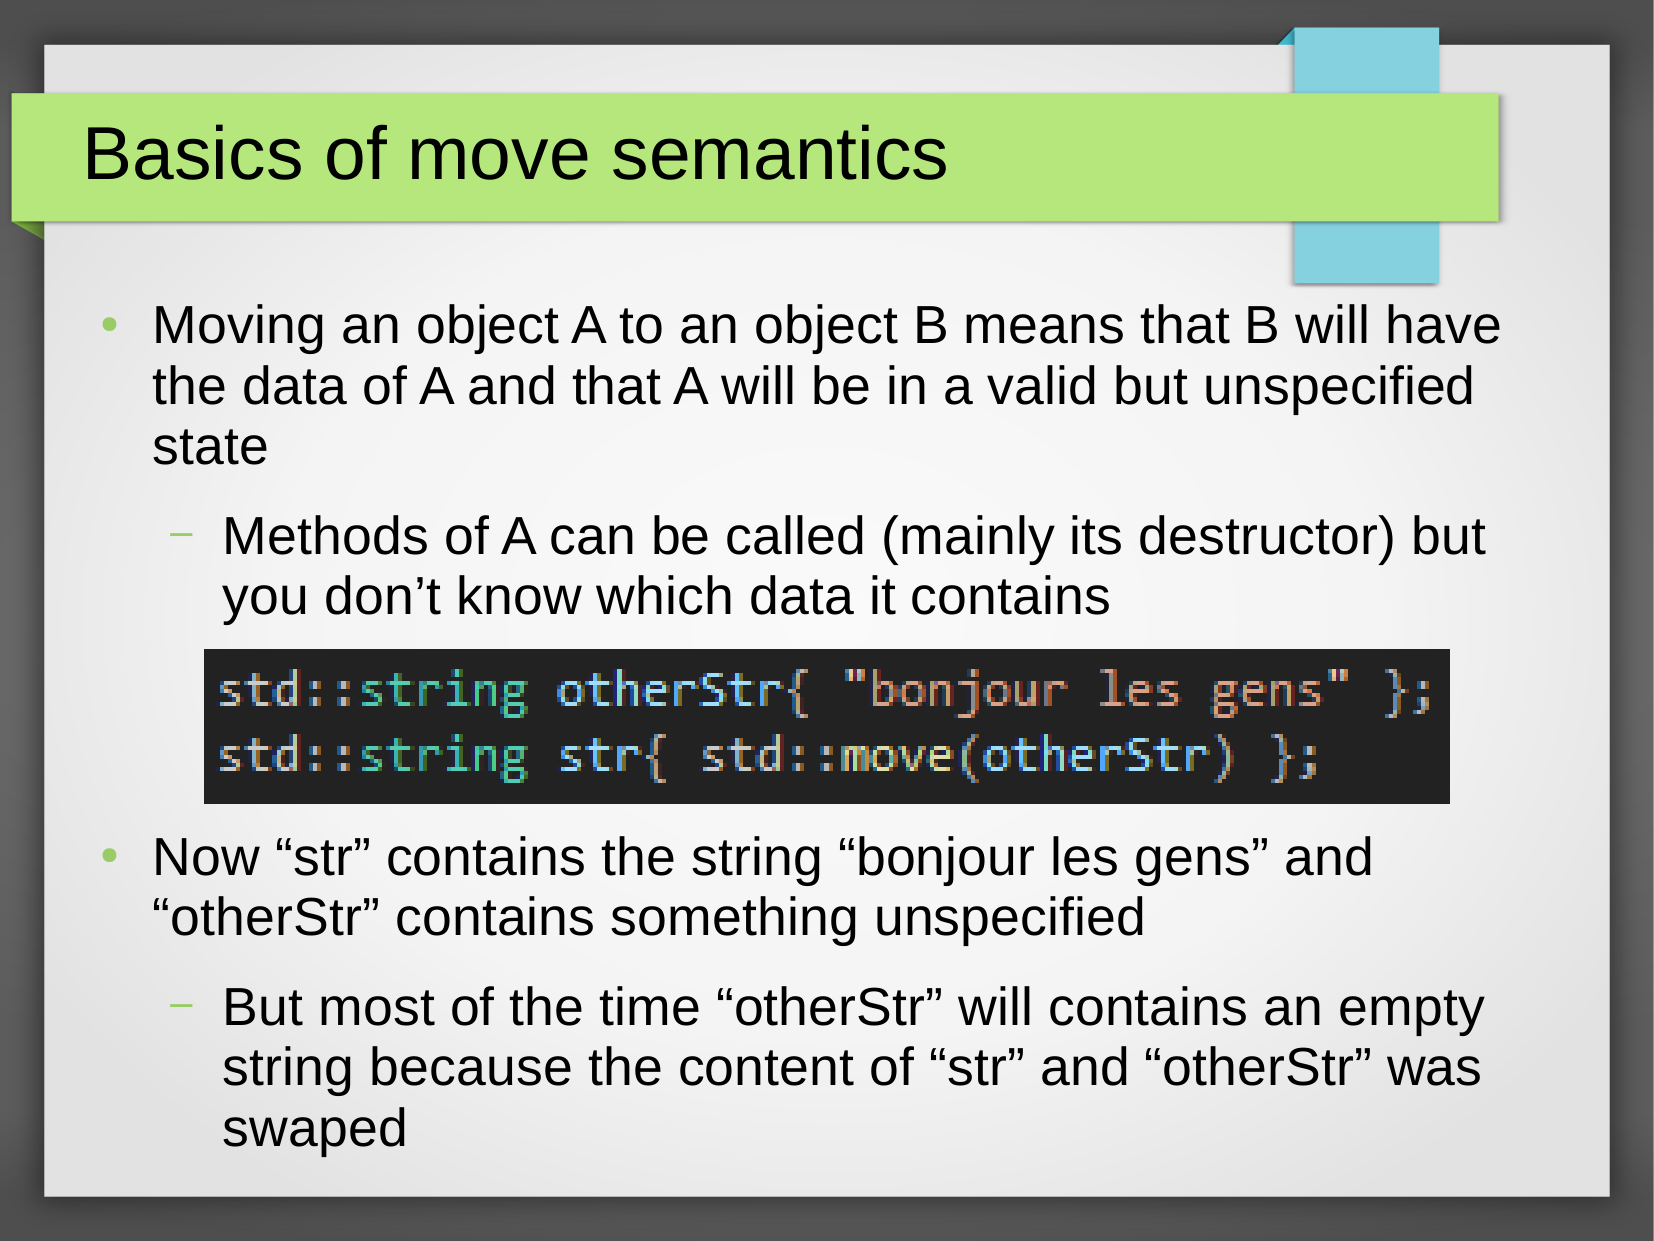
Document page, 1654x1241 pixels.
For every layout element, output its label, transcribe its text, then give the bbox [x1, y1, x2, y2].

list Moving an object A to an object B means that B will have the data of A and that A will be in a valid but unspecified state Methods of A can be called (mainly its destructor) but you don’t know which data it contains [82, 295, 1571, 626]
title Basics of move semantics [82, 94, 1264, 213]
list Now “str” contains the string “bonjour les gens” and “otherStr” contains something unspecified But most of the time “otherStr” will contains an empty string because the content of “str” and “otherStr” was swaped [82, 826, 1571, 1158]
picture [0, 0, 1654, 1241]
